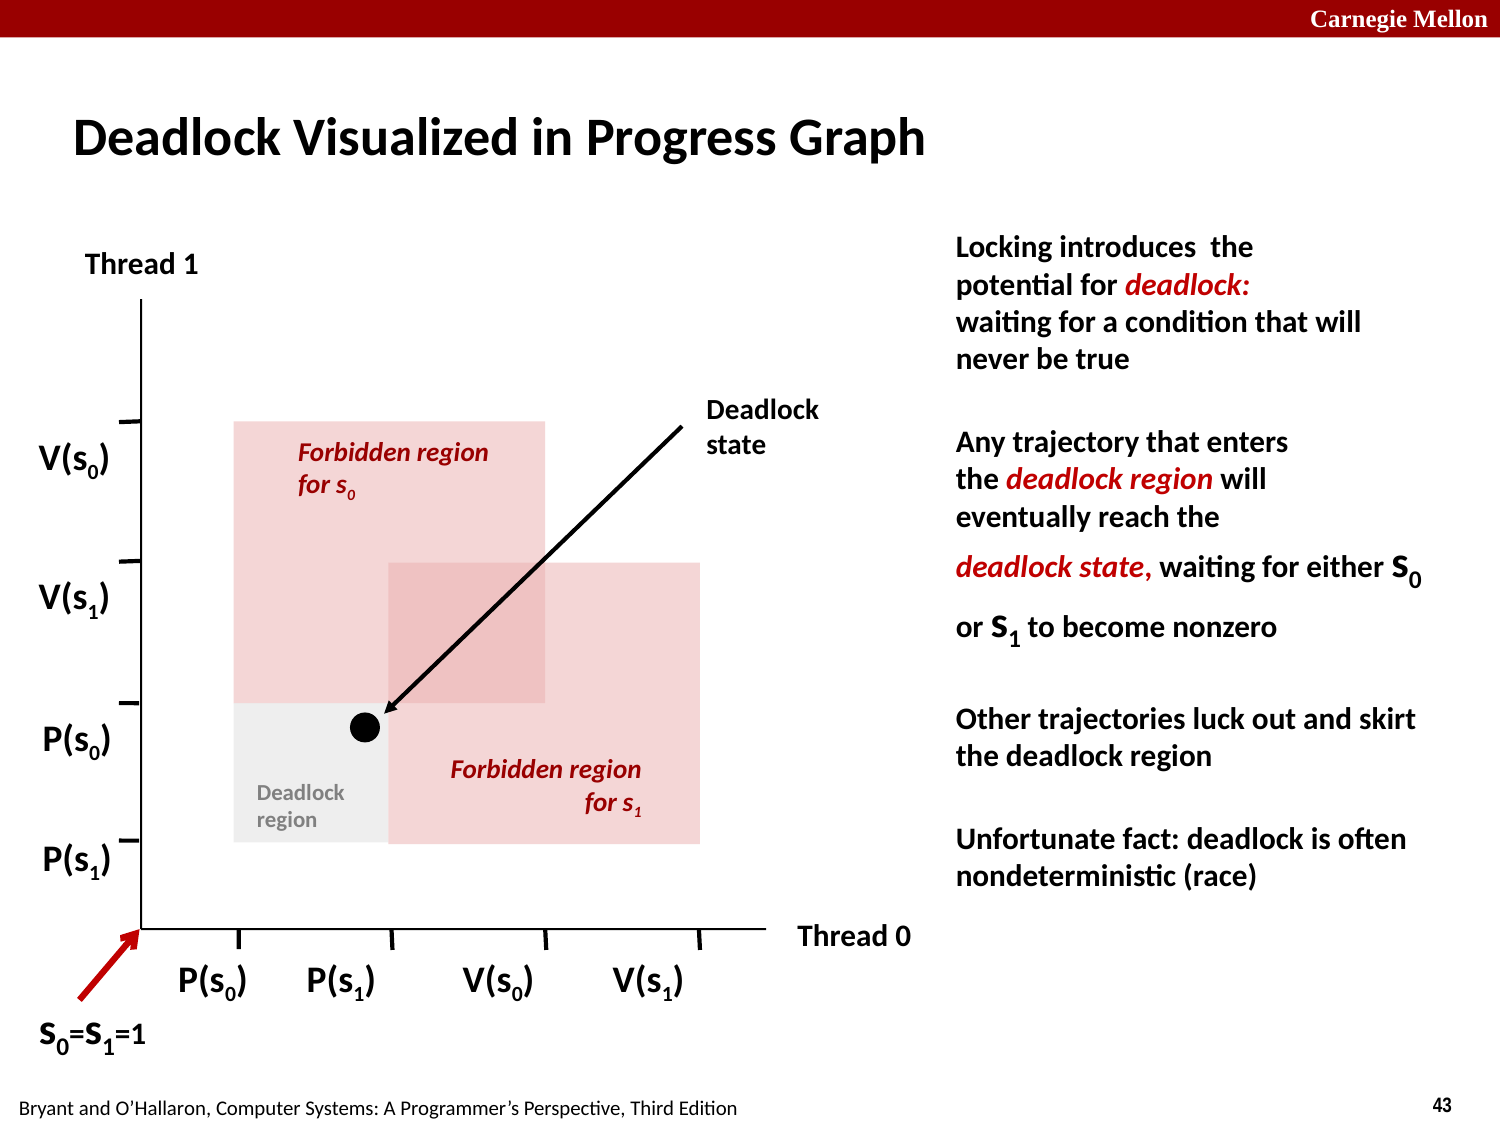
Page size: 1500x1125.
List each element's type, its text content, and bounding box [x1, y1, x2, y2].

text_box P(s1) [291, 947, 392, 1014]
text_box Thread 1 [70, 235, 214, 288]
text_box P(s0) [163, 947, 263, 1014]
title Deadlock Visualized in Progress Graph [58, 71, 1304, 197]
text_box Forbidden region for s0 [283, 426, 505, 512]
text_box Deadlock region [242, 777, 360, 833]
text_box s0=s1=1 [24, 1000, 162, 1061]
text_box P(s0) [27, 706, 127, 773]
text_box Deadlock state [691, 390, 835, 461]
text_box V(s0) [23, 425, 126, 492]
text_box V(s0) [447, 947, 550, 1014]
text_box V(s1) [597, 947, 700, 1014]
text_box V(s1) [23, 564, 126, 631]
text_box Thread 0 [782, 908, 927, 961]
text_box Locking introduces the potential for deadlock: waiting for a condition that will never be true Any trajectory that enters the deadlock region will eventually reach the deadlock state, waiting for either s0 or s1 to become nonzero Other trajectories luck out and skirt the deadlock region Unfortunate fact: deadlock is often nondeterministic (race) [941, 226, 1451, 893]
text_box Forbidden region for s1 [435, 743, 657, 829]
text_box P(s1) [27, 826, 127, 893]
text_box [233, 421, 700, 845]
